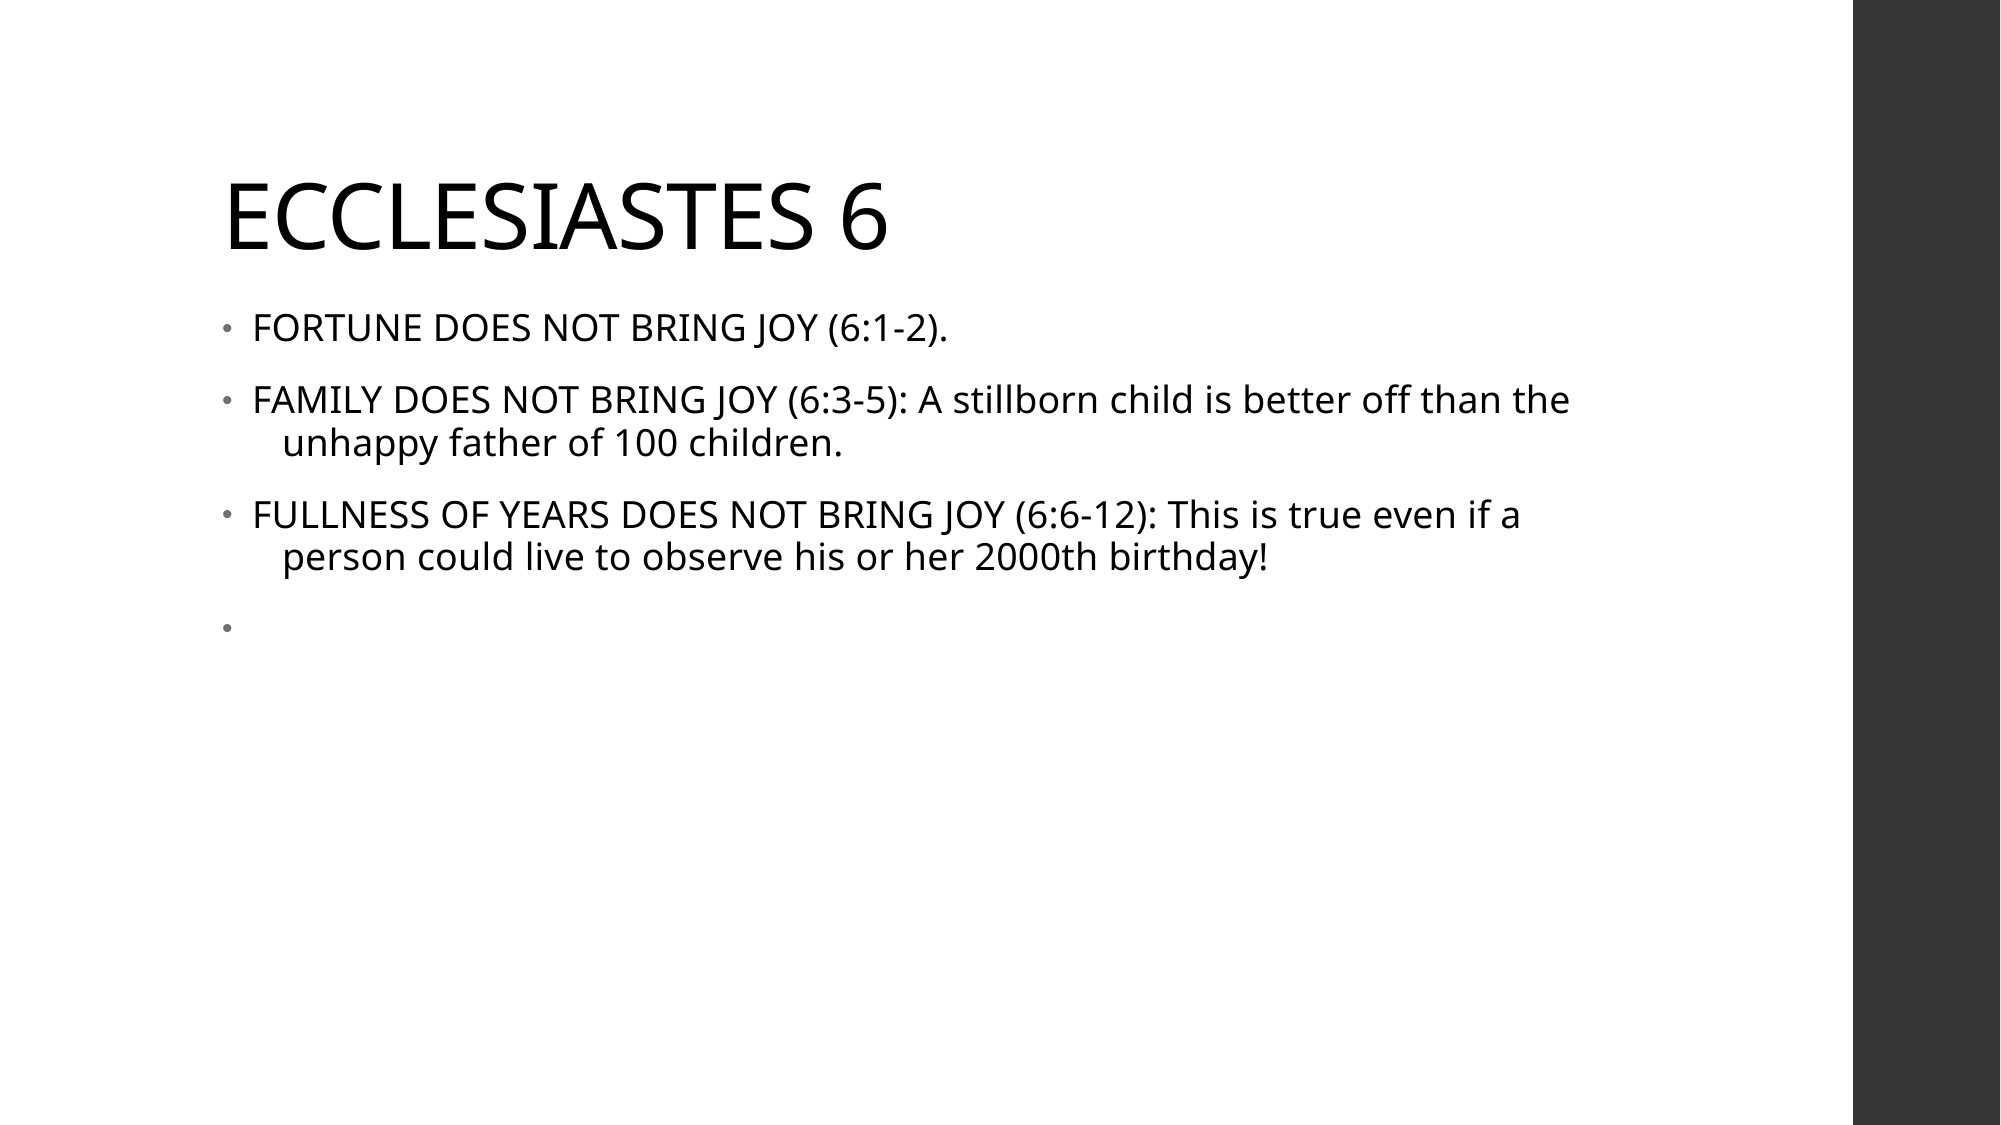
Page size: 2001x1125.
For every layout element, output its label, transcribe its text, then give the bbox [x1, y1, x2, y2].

list FORTUNE DOES NOT BRING JOY (6:1-2). FAMILY DOES NOT BRING JOY (6:3-5): A stillborn child is better off than the unhappy father of 100 children. FULLNESS OF YEARS DOES NOT BRING JOY (6:6-12): This is true even if a person could live to observe his or her 2000th birthday! [206, 299, 1617, 1014]
title ECCLESIASTES 6 [206, 60, 1797, 278]
